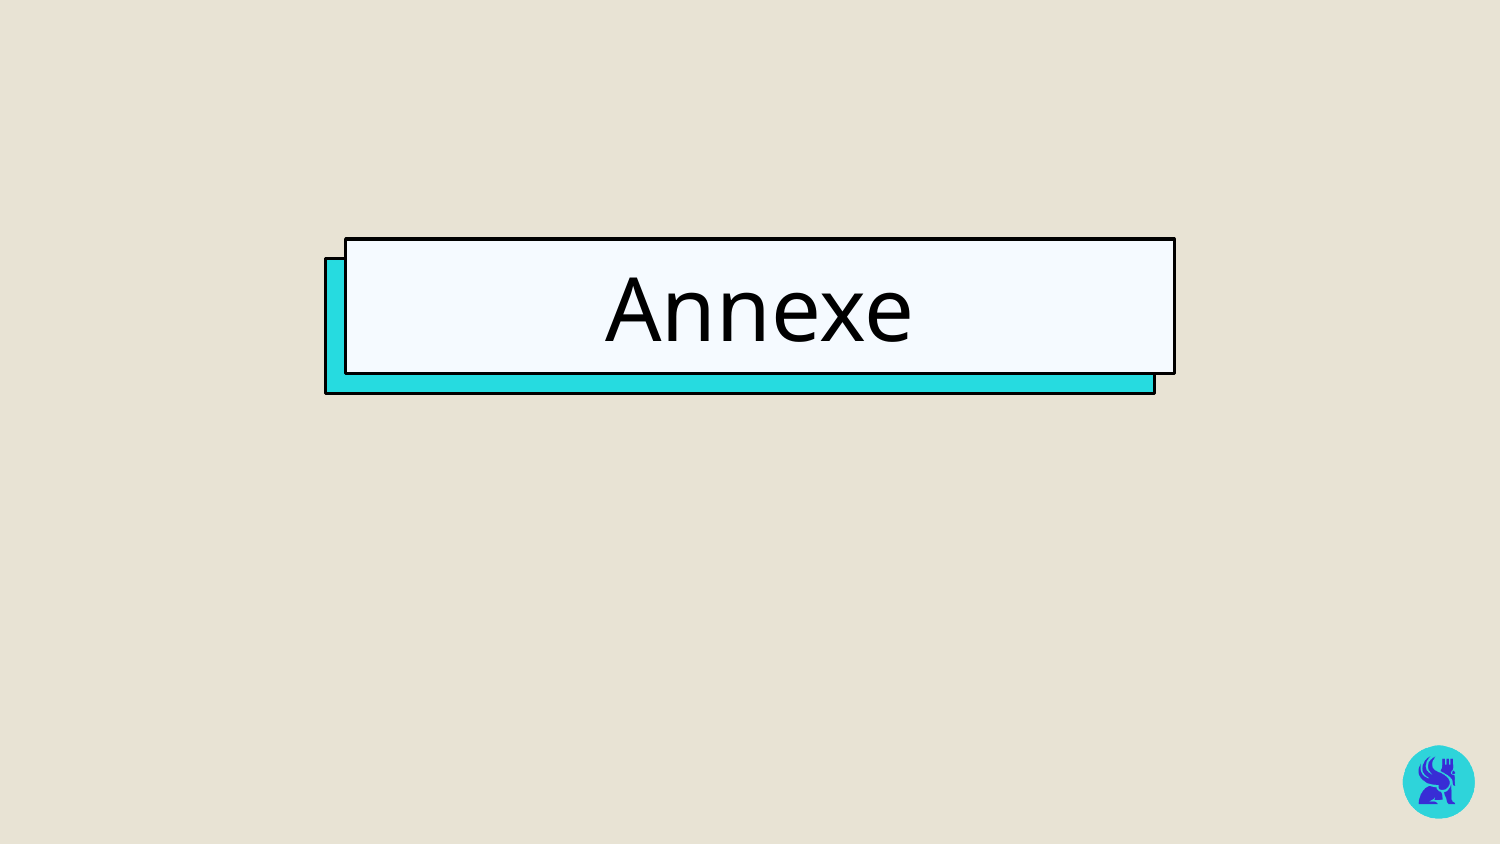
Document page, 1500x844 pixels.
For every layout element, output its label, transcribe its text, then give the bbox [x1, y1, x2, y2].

title Annexe [345, 239, 1175, 374]
picture [1402, 745, 1475, 819]
text_box [325, 258, 1155, 394]
